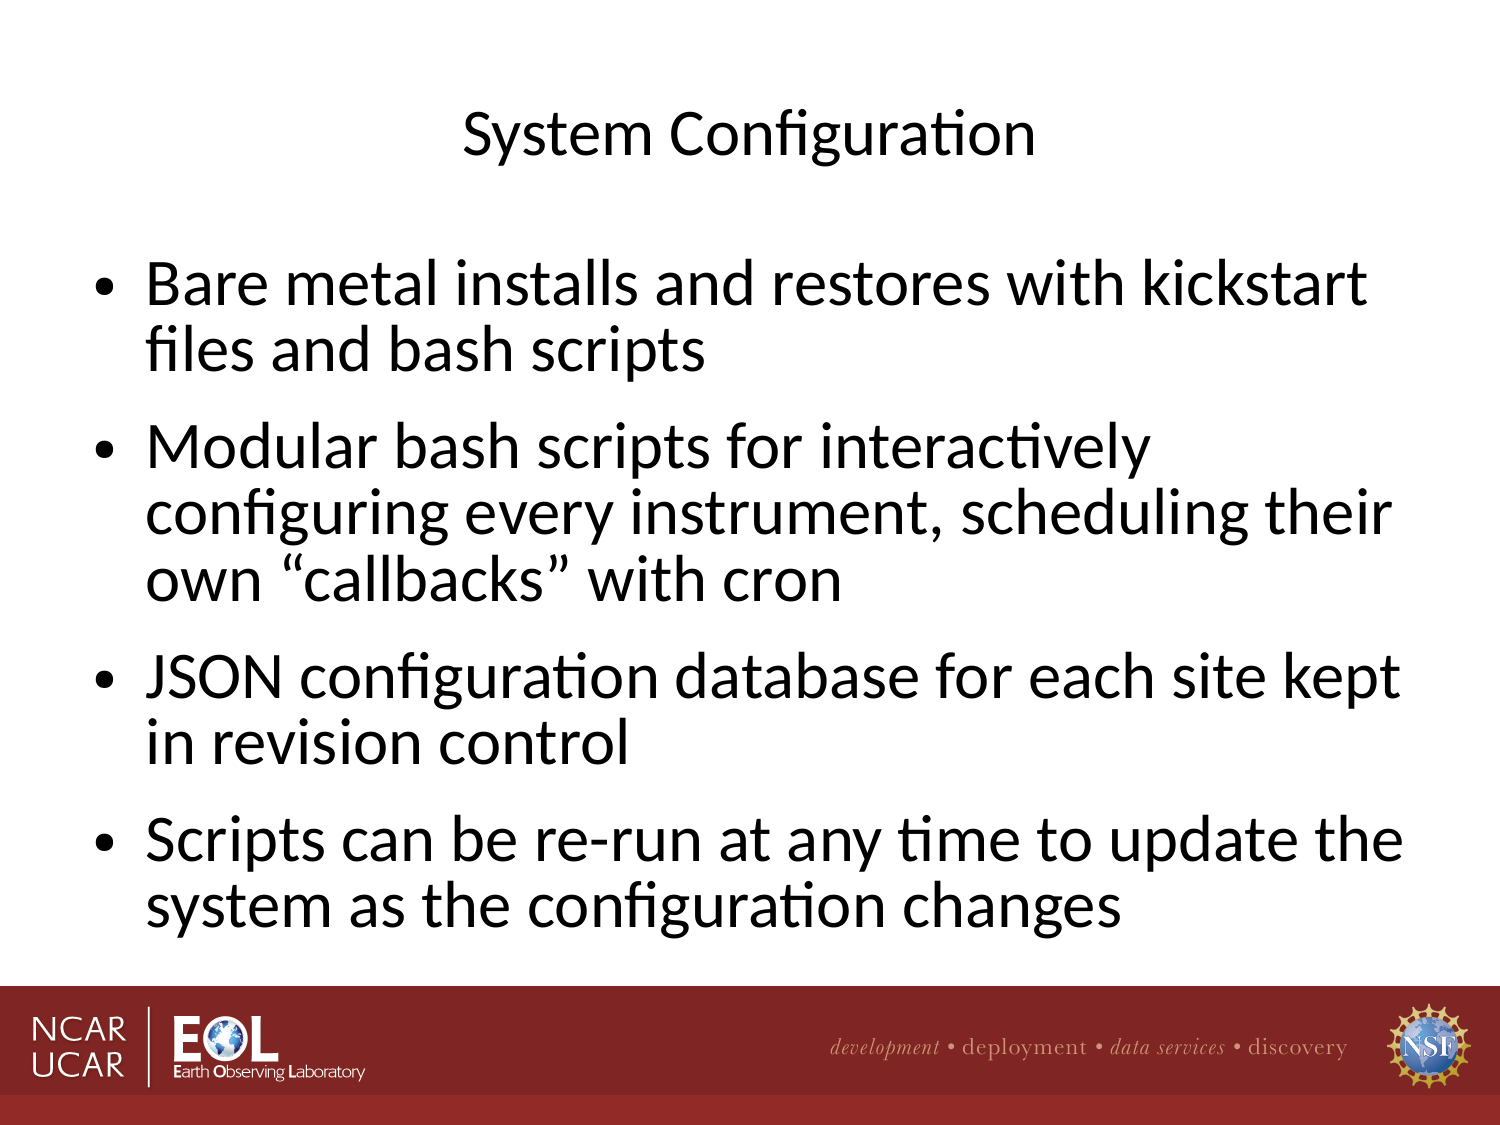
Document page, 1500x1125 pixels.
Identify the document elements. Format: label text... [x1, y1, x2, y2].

picture [0, 986, 1500, 1125]
list Bare metal installs and restores with kickstart files and bash scripts Modular bash scripts for interactively configuring every instrument, scheduling their own “callbacks” with cron JSON configuration database for each site kept in revision control Scripts can be re-run at any time to update the system as the configuration changes [75, 254, 1425, 961]
title System Configuration [75, 45, 1425, 233]
